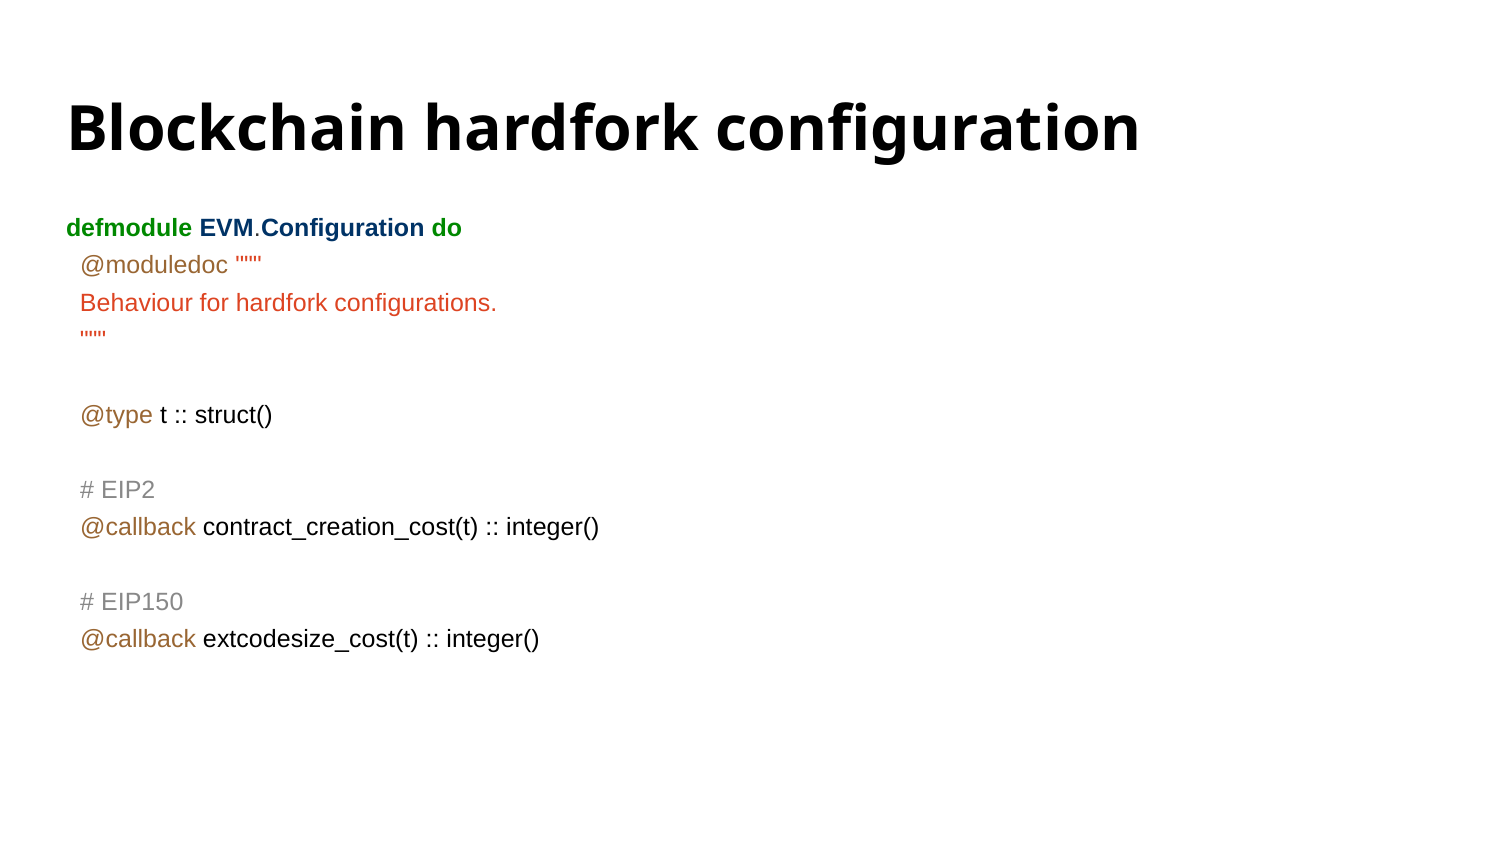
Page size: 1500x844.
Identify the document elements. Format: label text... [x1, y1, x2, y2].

title Blockchain hardfork configuration [51, 72, 1449, 176]
list defmodule EVM.Configuration do @moduledoc """ Behaviour for hardfork configurations. """ @type t :: struct() # EIP2 @callback contract_creation_cost(t) :: integer() # EIP150 @callback extcodesize_cost(t) :: integer() [51, 189, 1449, 750]
